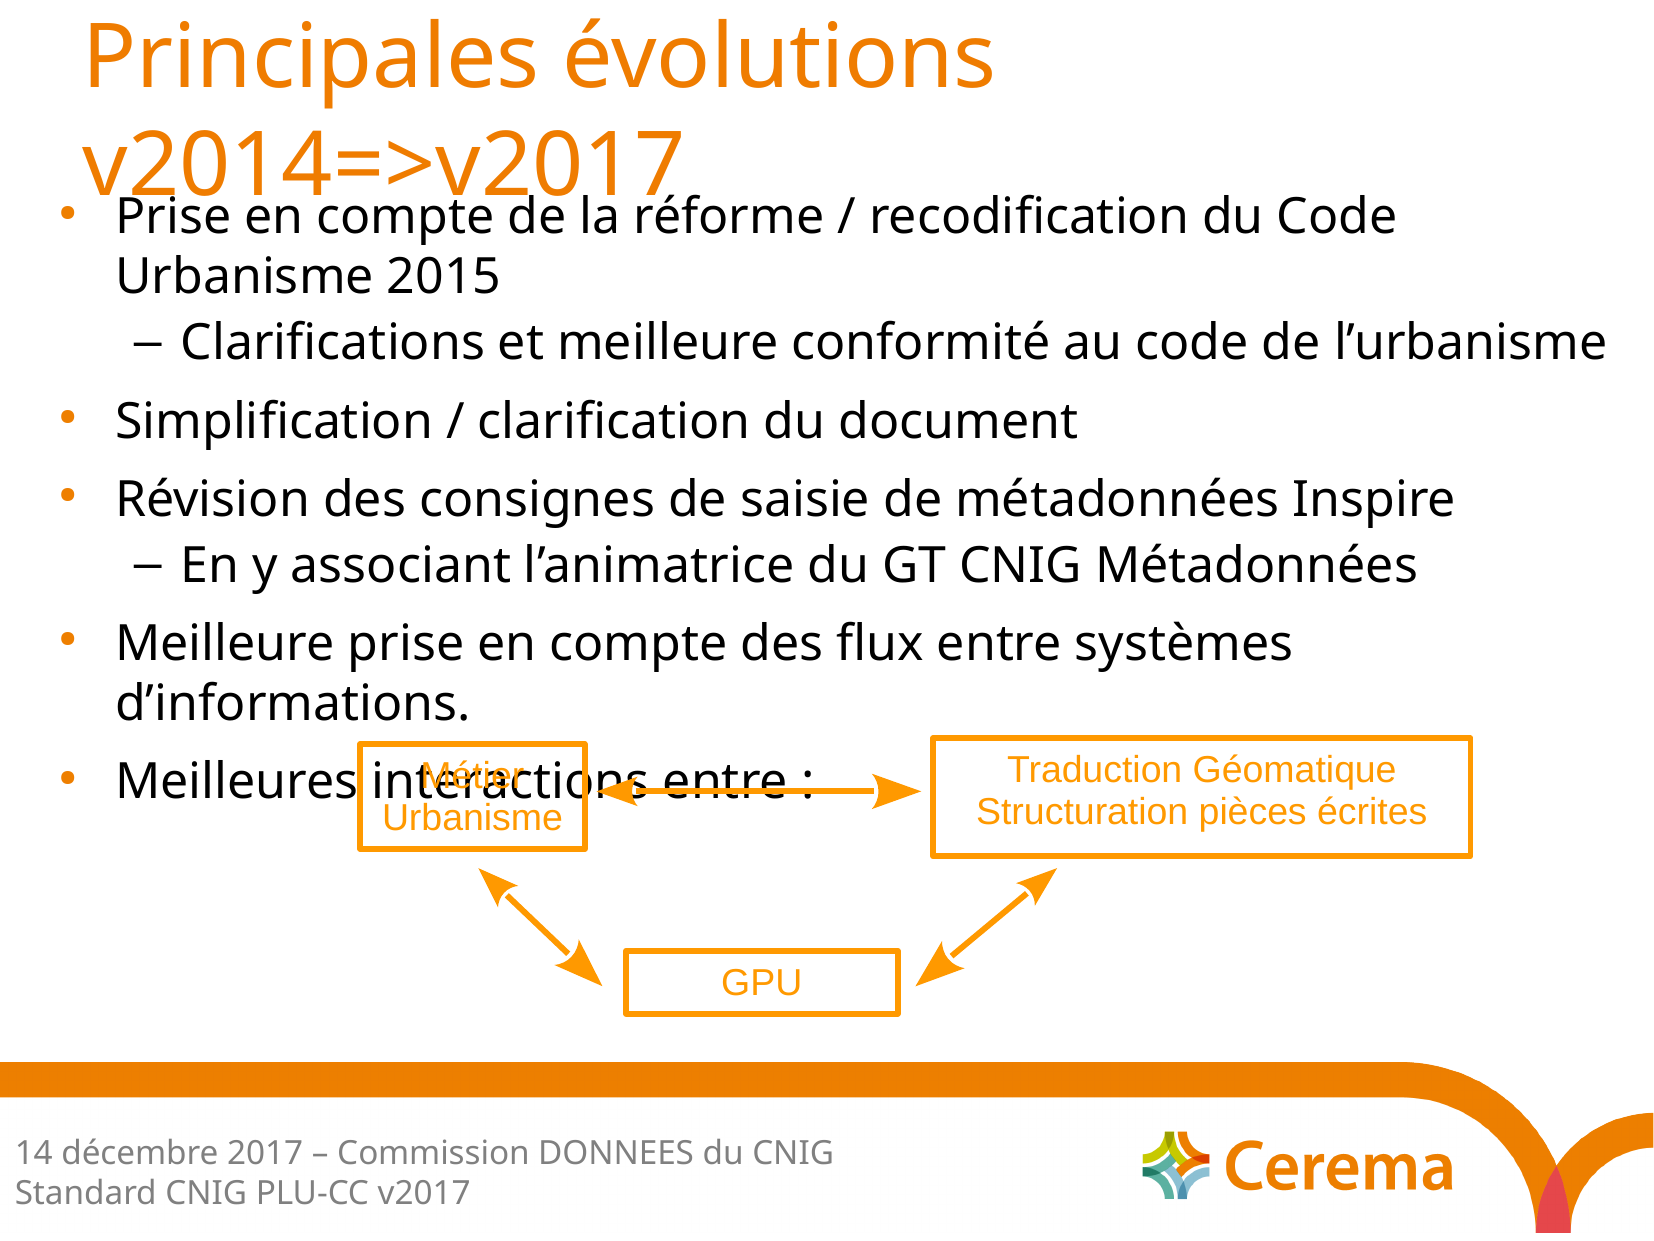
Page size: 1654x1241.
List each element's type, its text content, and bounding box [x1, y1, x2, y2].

text_box Métier Urbanisme [360, 744, 585, 849]
title Principales évolutions v2014=>v2017 [82, 2, 1571, 183]
text_box Traduction Géomatique Structuration pièces écrites [933, 738, 1471, 857]
text_box GPU [625, 950, 898, 1014]
text_box 14 décembre 2017 – Commission DONNEES du CNIG Standard CNIG PLU-CC v2017 [0, 1123, 1205, 1219]
picture [0, 1062, 1654, 1233]
list Prise en compte de la réforme / recodification du Code Urbanisme 2015 Clarifications et meilleure conformité au code de l’urbanisme Simplification / clarification du document Révision des consignes de saisie de métadonnées Inspire En y associant l’animatrice du GT CNIG Métadonnées Meilleure prise en compte des flux entre systèmes d’informations. Meilleures interactions entre : [59, 183, 1630, 1075]
